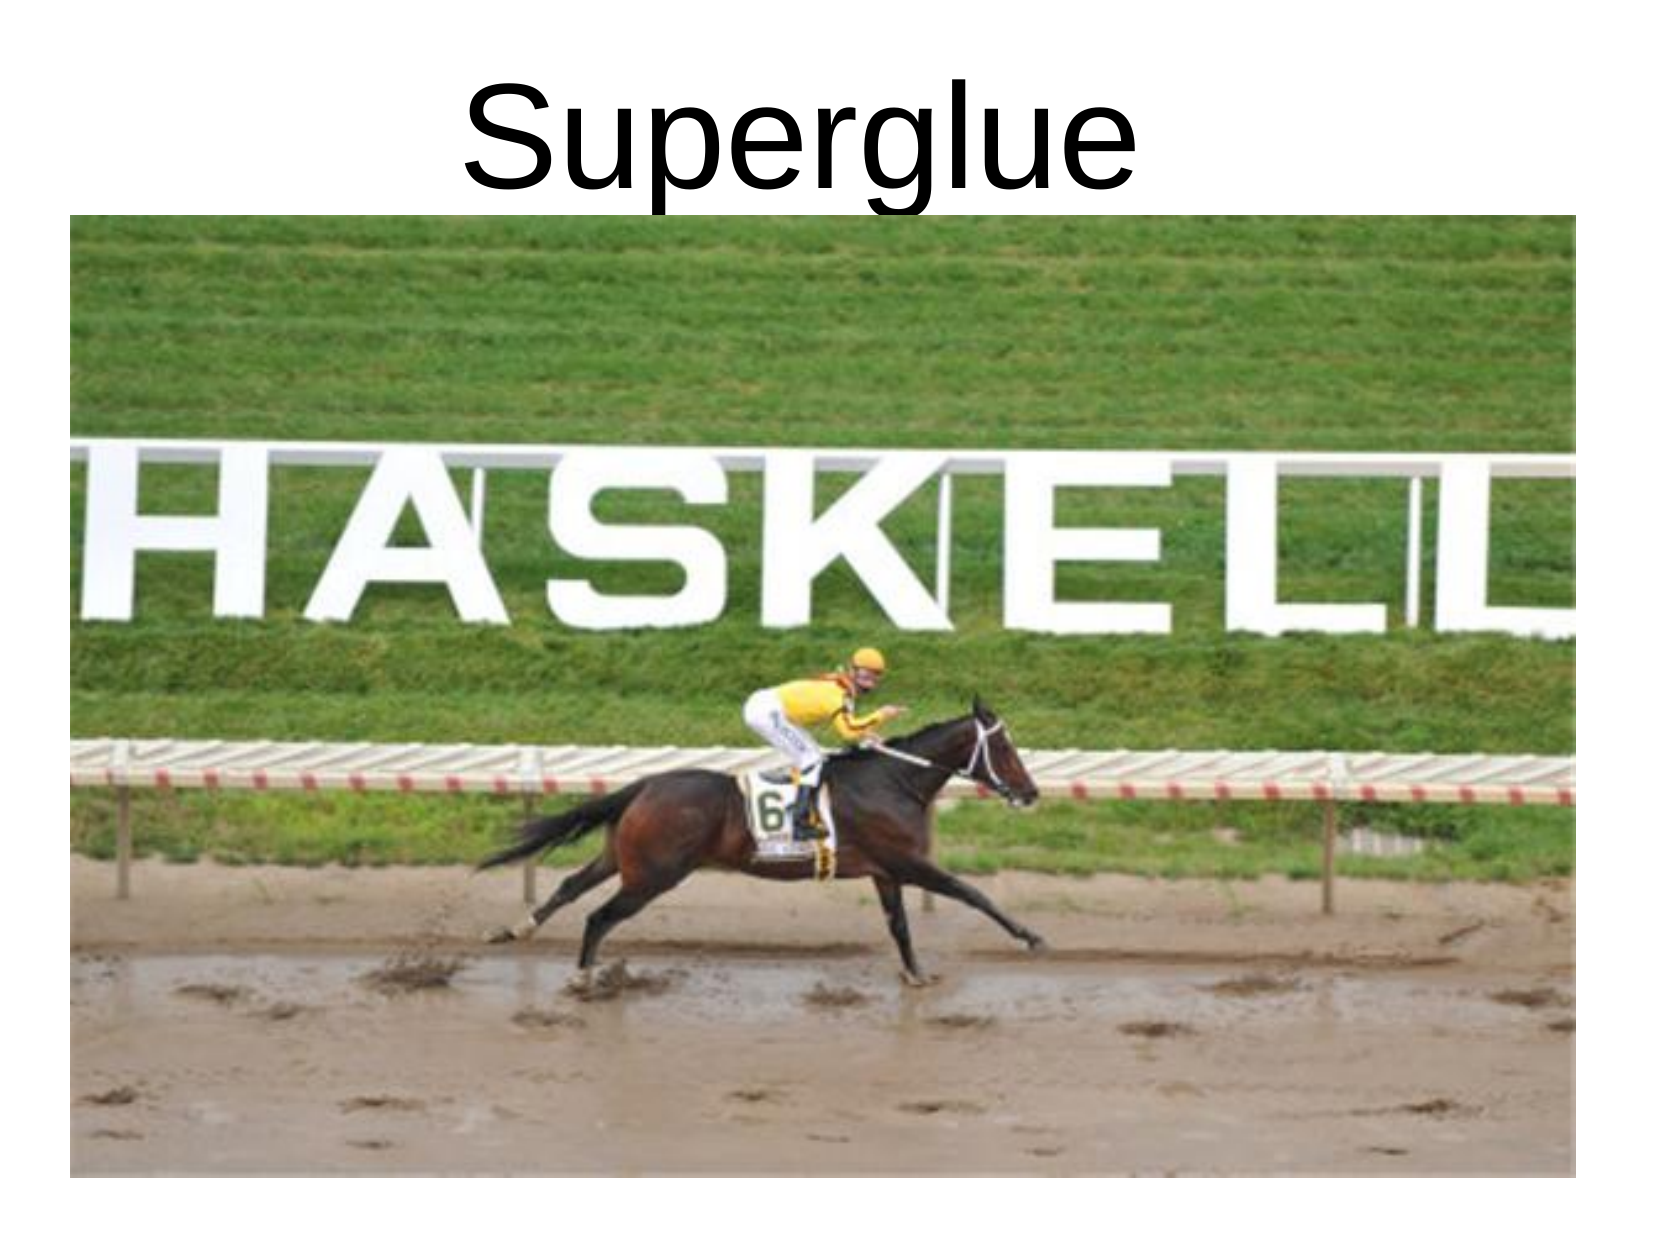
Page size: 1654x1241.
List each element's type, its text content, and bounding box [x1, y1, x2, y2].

title Superglue [56, 32, 1546, 241]
picture [70, 215, 1576, 1178]
